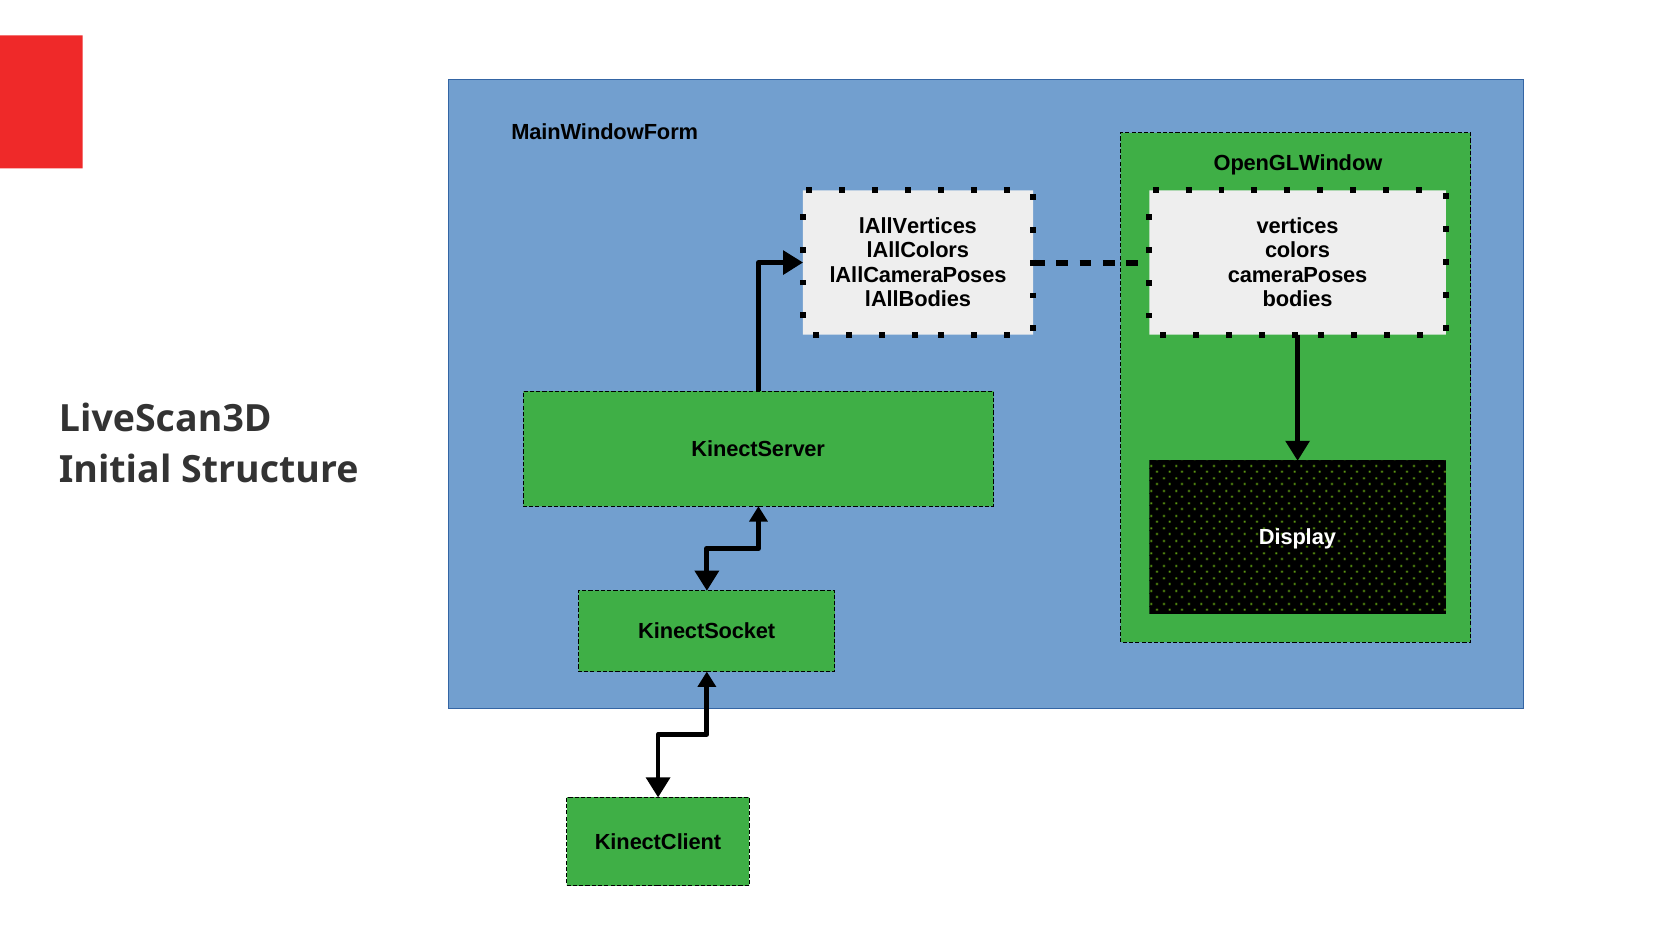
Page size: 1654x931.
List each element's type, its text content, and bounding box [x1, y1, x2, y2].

text_box MainWindowForm [472, 119, 737, 169]
title LiveScan3D Initial Structure [59, 364, 497, 520]
text_box OpenGLWindow [1197, 150, 1399, 176]
text_box Display [1149, 460, 1446, 614]
text_box lAllVertices lAllColors lAllCameraPoses lAllBodies [802, 190, 1034, 335]
text_box vertices colors cameraPoses bodies [1149, 190, 1446, 335]
text_box [448, 79, 1524, 709]
text_box KinectClient [566, 797, 750, 886]
text_box KinectSocket [578, 590, 835, 672]
text_box KinectServer [523, 391, 994, 507]
